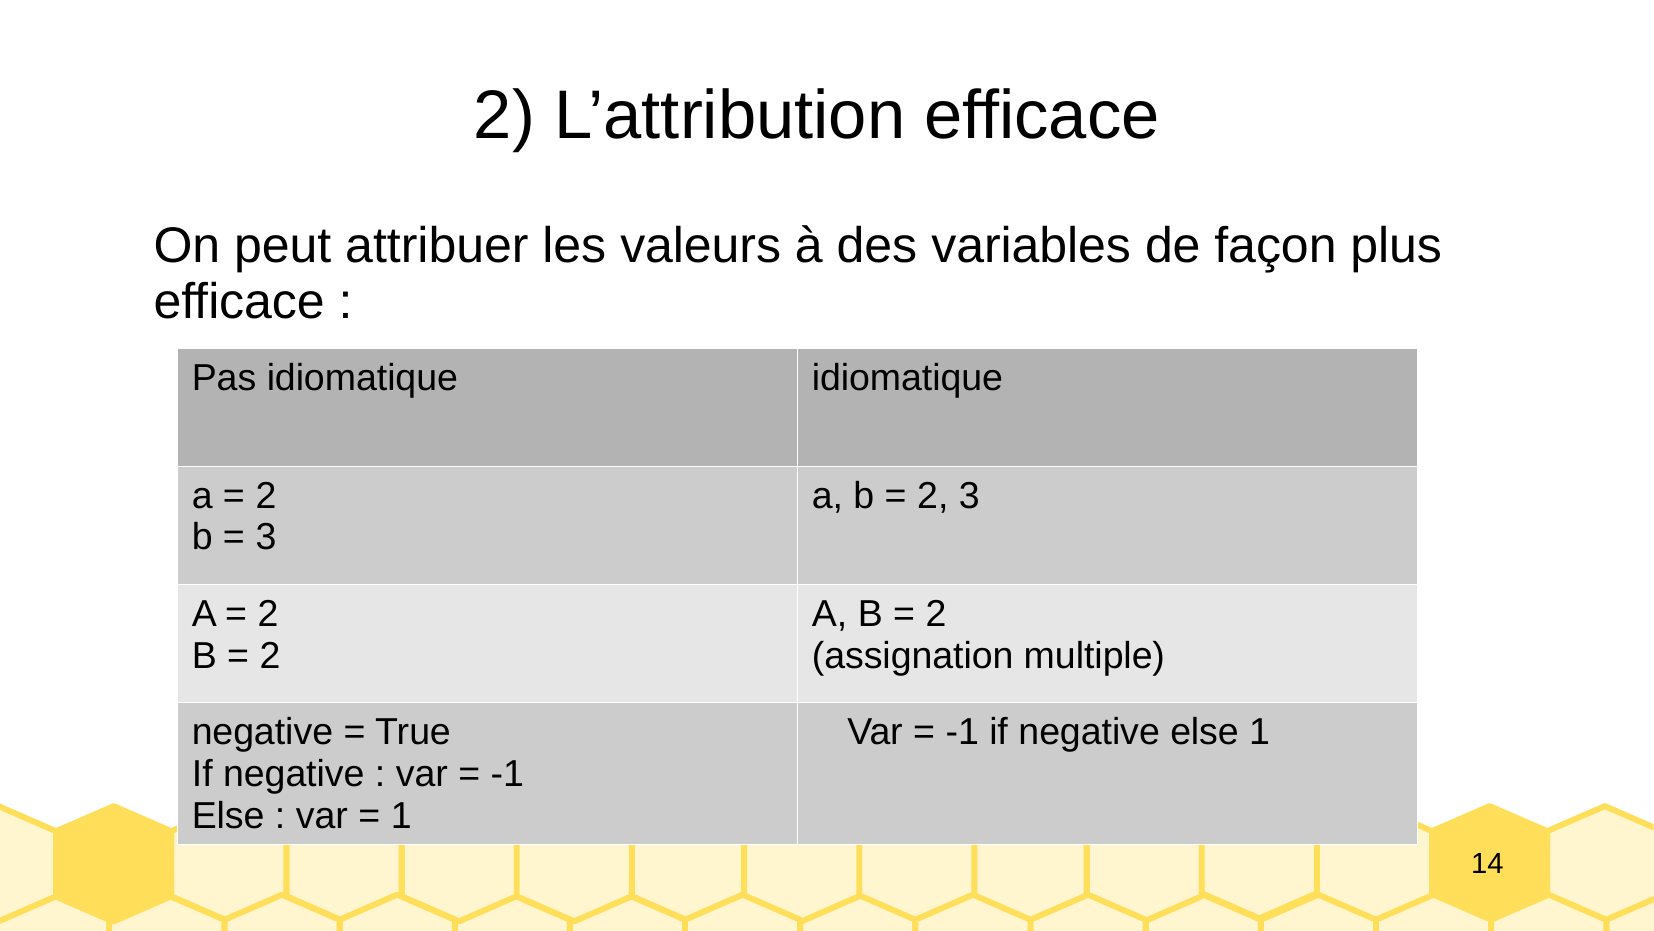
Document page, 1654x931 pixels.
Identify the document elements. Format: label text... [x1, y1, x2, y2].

table_cell negative = True If negative : var = -1 Else : var = 1 [178, 703, 797, 844]
table_cell Var = -1 if negative else 1 [798, 703, 1417, 844]
table_cell a = 2 b = 3 [178, 467, 797, 584]
table_header idiomatique [798, 349, 1417, 466]
table_header Pas idiomatique [178, 349, 797, 466]
table_cell a, b = 2, 3 [798, 467, 1417, 584]
table_cell A, B = 2 (assignation multiple) [798, 585, 1417, 702]
table_cell A = 2 B = 2 [178, 585, 797, 702]
title 2) L’attribution efficace [82, 37, 1571, 193]
list On peut attribuer les valeurs à des variables de façon plus efficace : [82, 217, 1571, 758]
